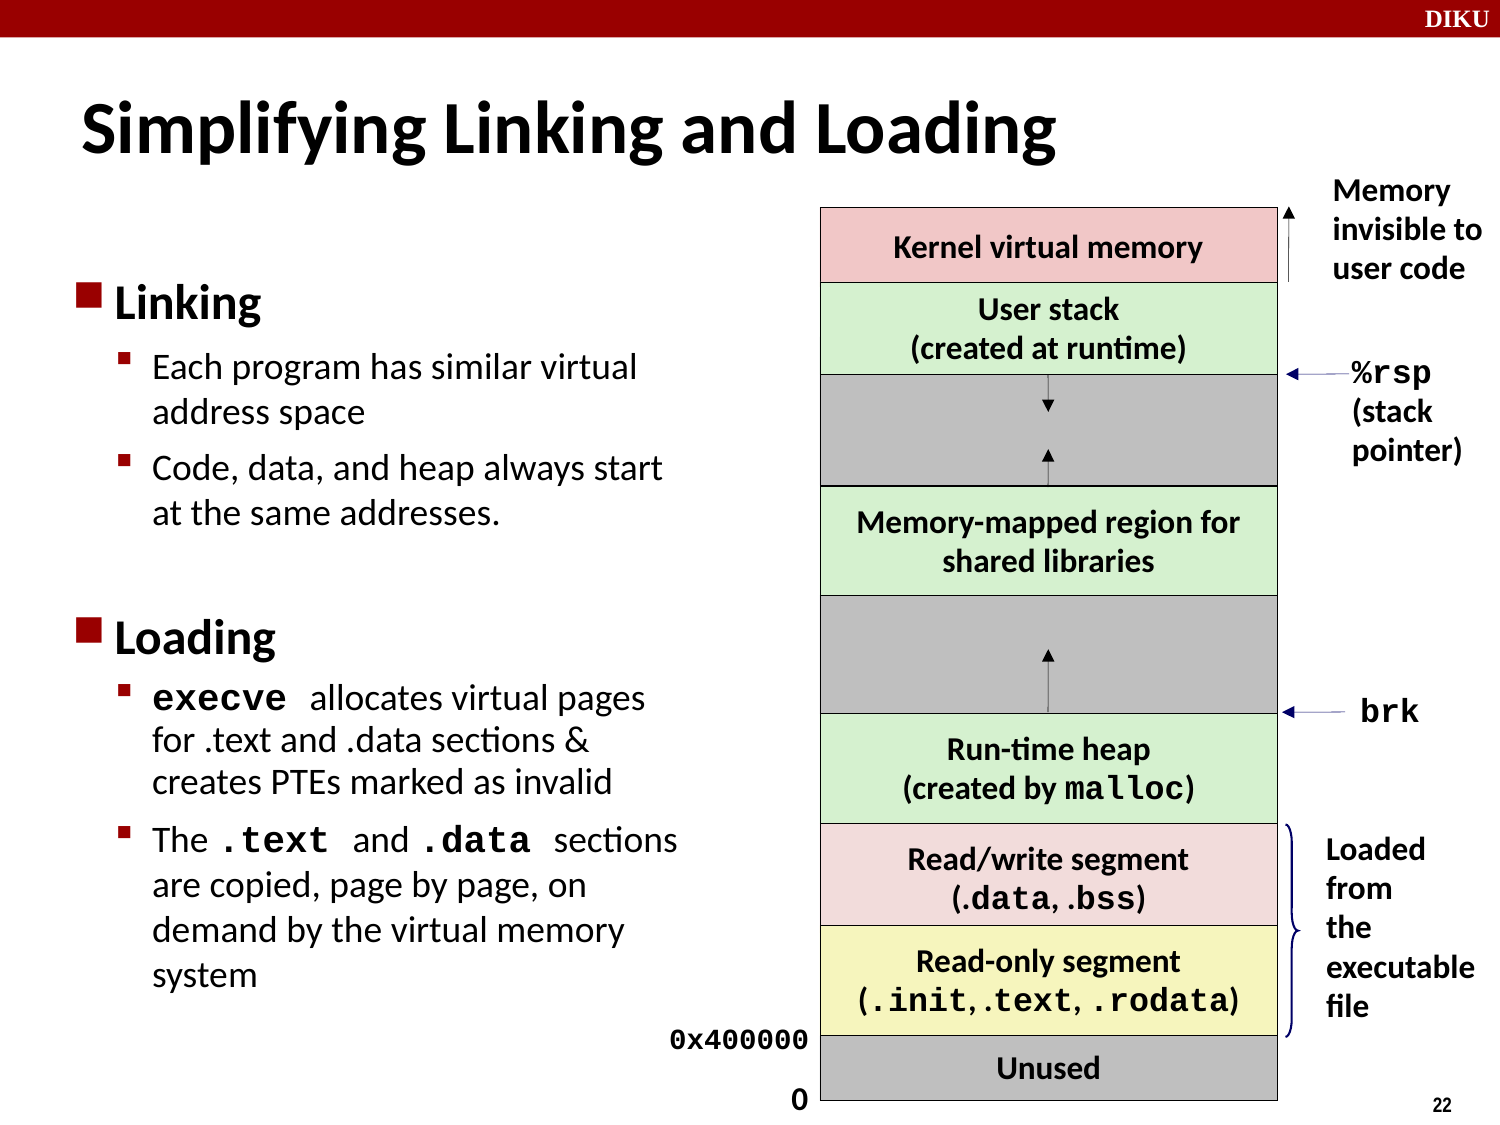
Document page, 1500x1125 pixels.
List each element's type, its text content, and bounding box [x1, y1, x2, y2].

text_box Memory-mapped region for shared libraries [819, 486, 1278, 595]
text_box Simplifying Linking and Loading [66, 59, 1426, 188]
text_box Kernel virtual memory [819, 207, 1278, 281]
text_box Run-time heap (created by malloc) [819, 713, 1278, 823]
text_box %rsp (stack pointer) [1337, 345, 1479, 480]
text_box Linking Each program has similar virtual address space Code, data, and heap always start at the same addresses. Loading execve allocates virtual pages for .text and .data sections & creates PTEs marked as invalid The .text and .data sections are copied, page by page, on demand by the virtual memory system [62, 262, 713, 1047]
text_box Loaded from the executable file [1311, 821, 1499, 1034]
text_box Read-only segment (.init, .text, .rodata) [819, 925, 1278, 1036]
text_box 0 [776, 1071, 823, 1125]
text_box Unused [819, 1036, 1278, 1101]
text_box Memory invisible to user code [1317, 162, 1498, 296]
text_box User stack (created at runtime) [819, 281, 1278, 375]
text_box 0x400000 [654, 1015, 825, 1066]
text_box Read/write segment (.data, .bss) [819, 823, 1278, 925]
text_box [819, 595, 1278, 713]
text_box [819, 375, 1278, 486]
text_box brk [1345, 684, 1436, 740]
